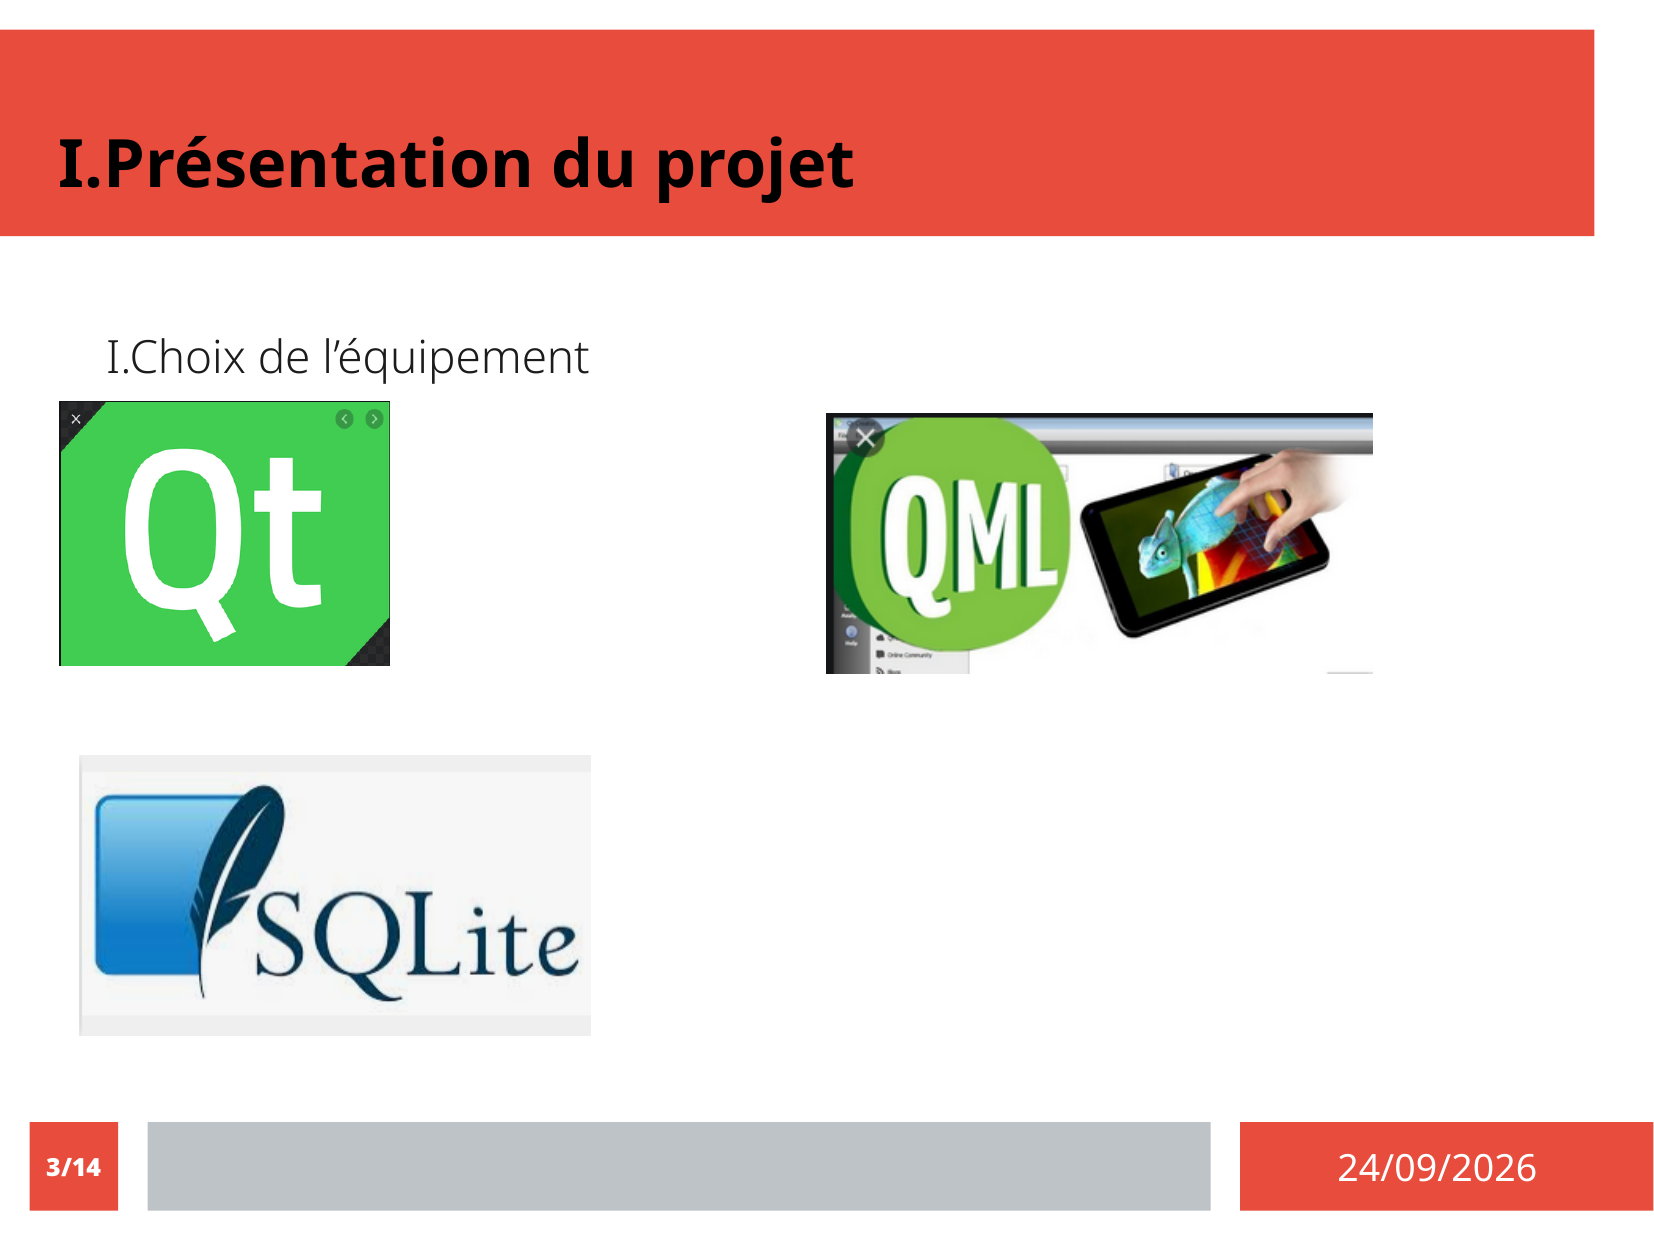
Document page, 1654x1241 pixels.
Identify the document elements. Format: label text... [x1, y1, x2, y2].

list I.Choix de l’équipement [59, 324, 1565, 1093]
picture [59, 401, 390, 666]
picture [826, 413, 1373, 674]
title I.Présentation du projet [59, 59, 1595, 207]
picture [79, 755, 591, 1036]
